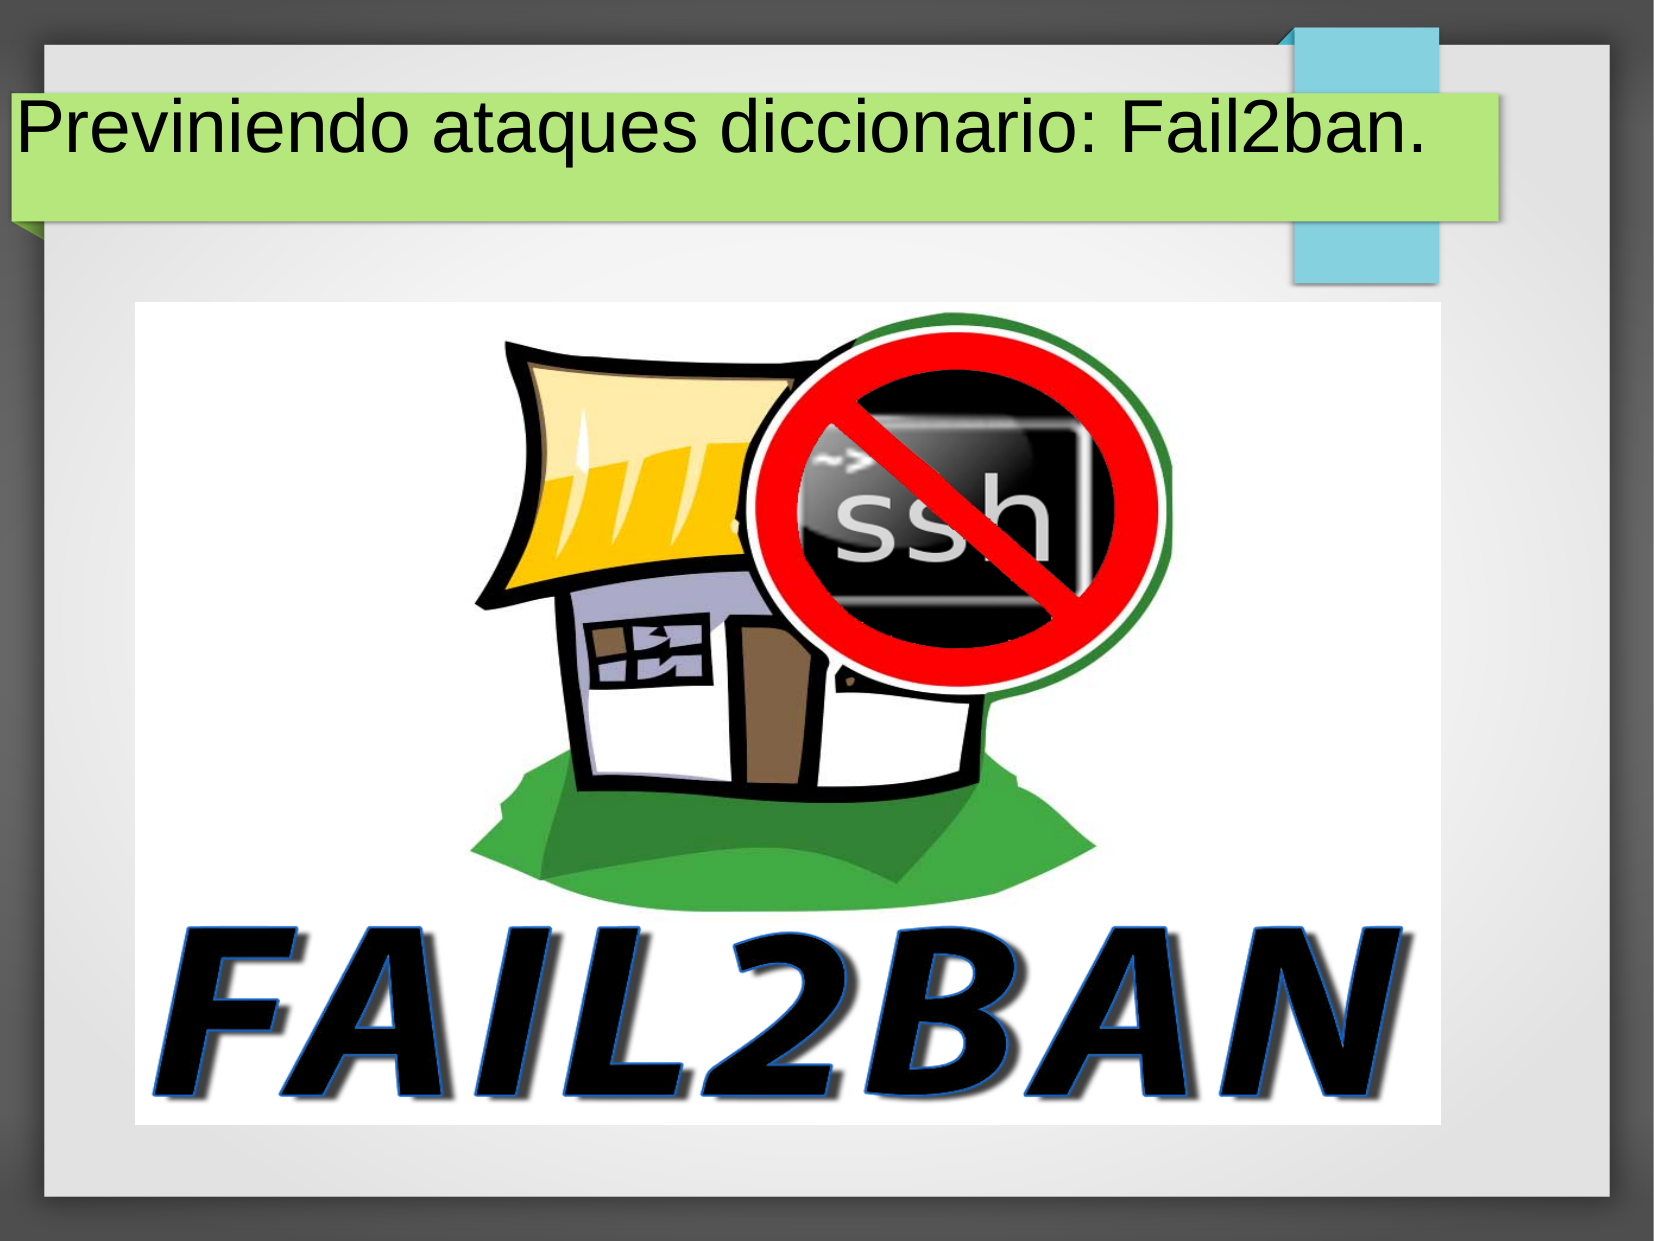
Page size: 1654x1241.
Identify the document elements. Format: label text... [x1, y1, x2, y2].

picture [0, 0, 1654, 1241]
title Previniendo ataques diccionario: Fail2ban. [15, 23, 1486, 229]
